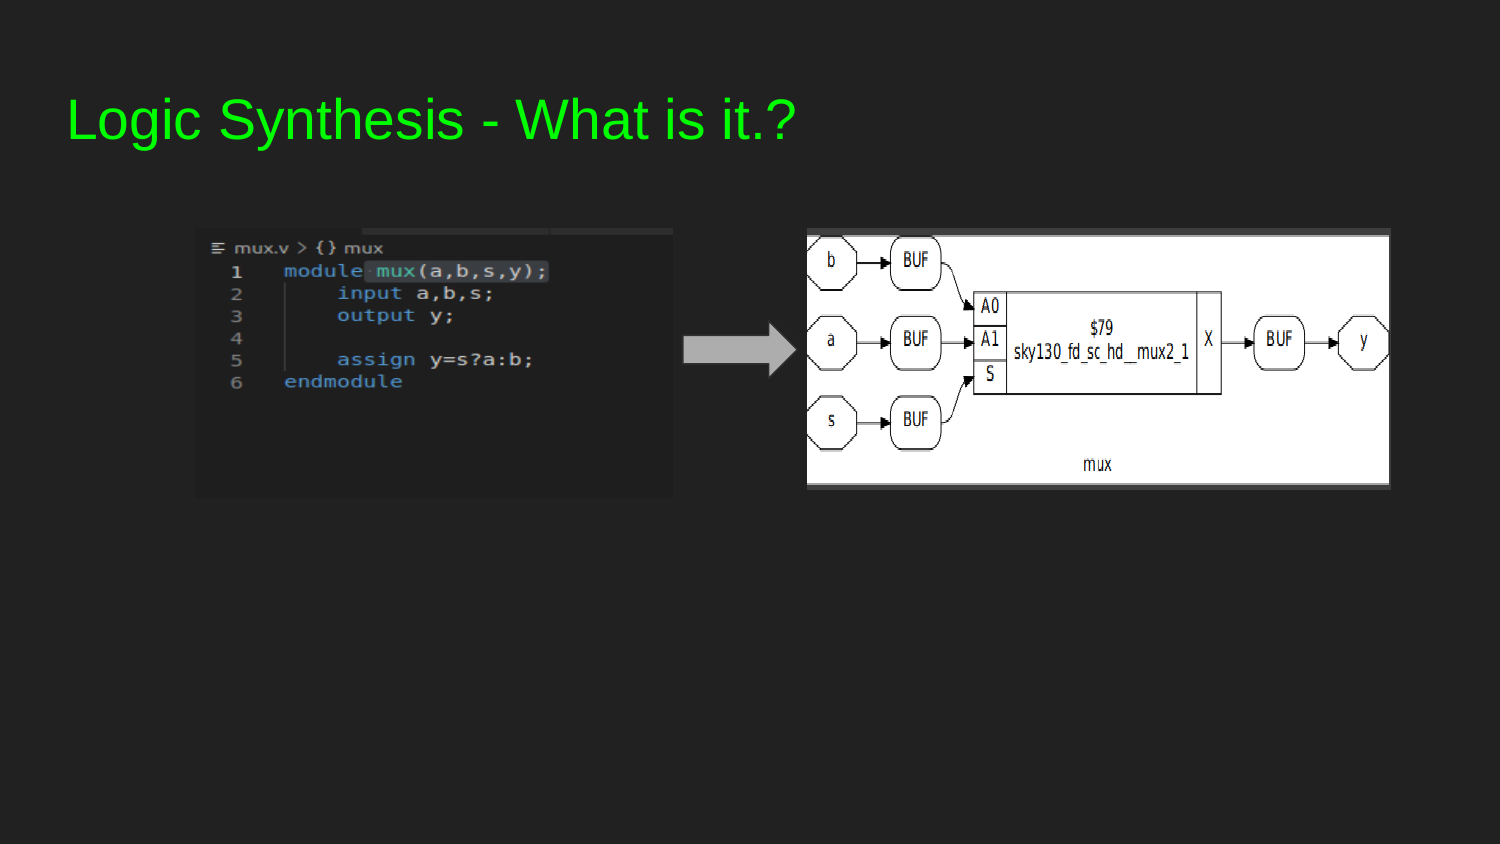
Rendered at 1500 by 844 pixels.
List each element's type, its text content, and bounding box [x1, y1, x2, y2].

text_box [682, 320, 798, 379]
picture [807, 228, 1391, 490]
picture [195, 228, 673, 498]
title Logic Synthesis - What is it.? [51, 72, 1449, 167]
